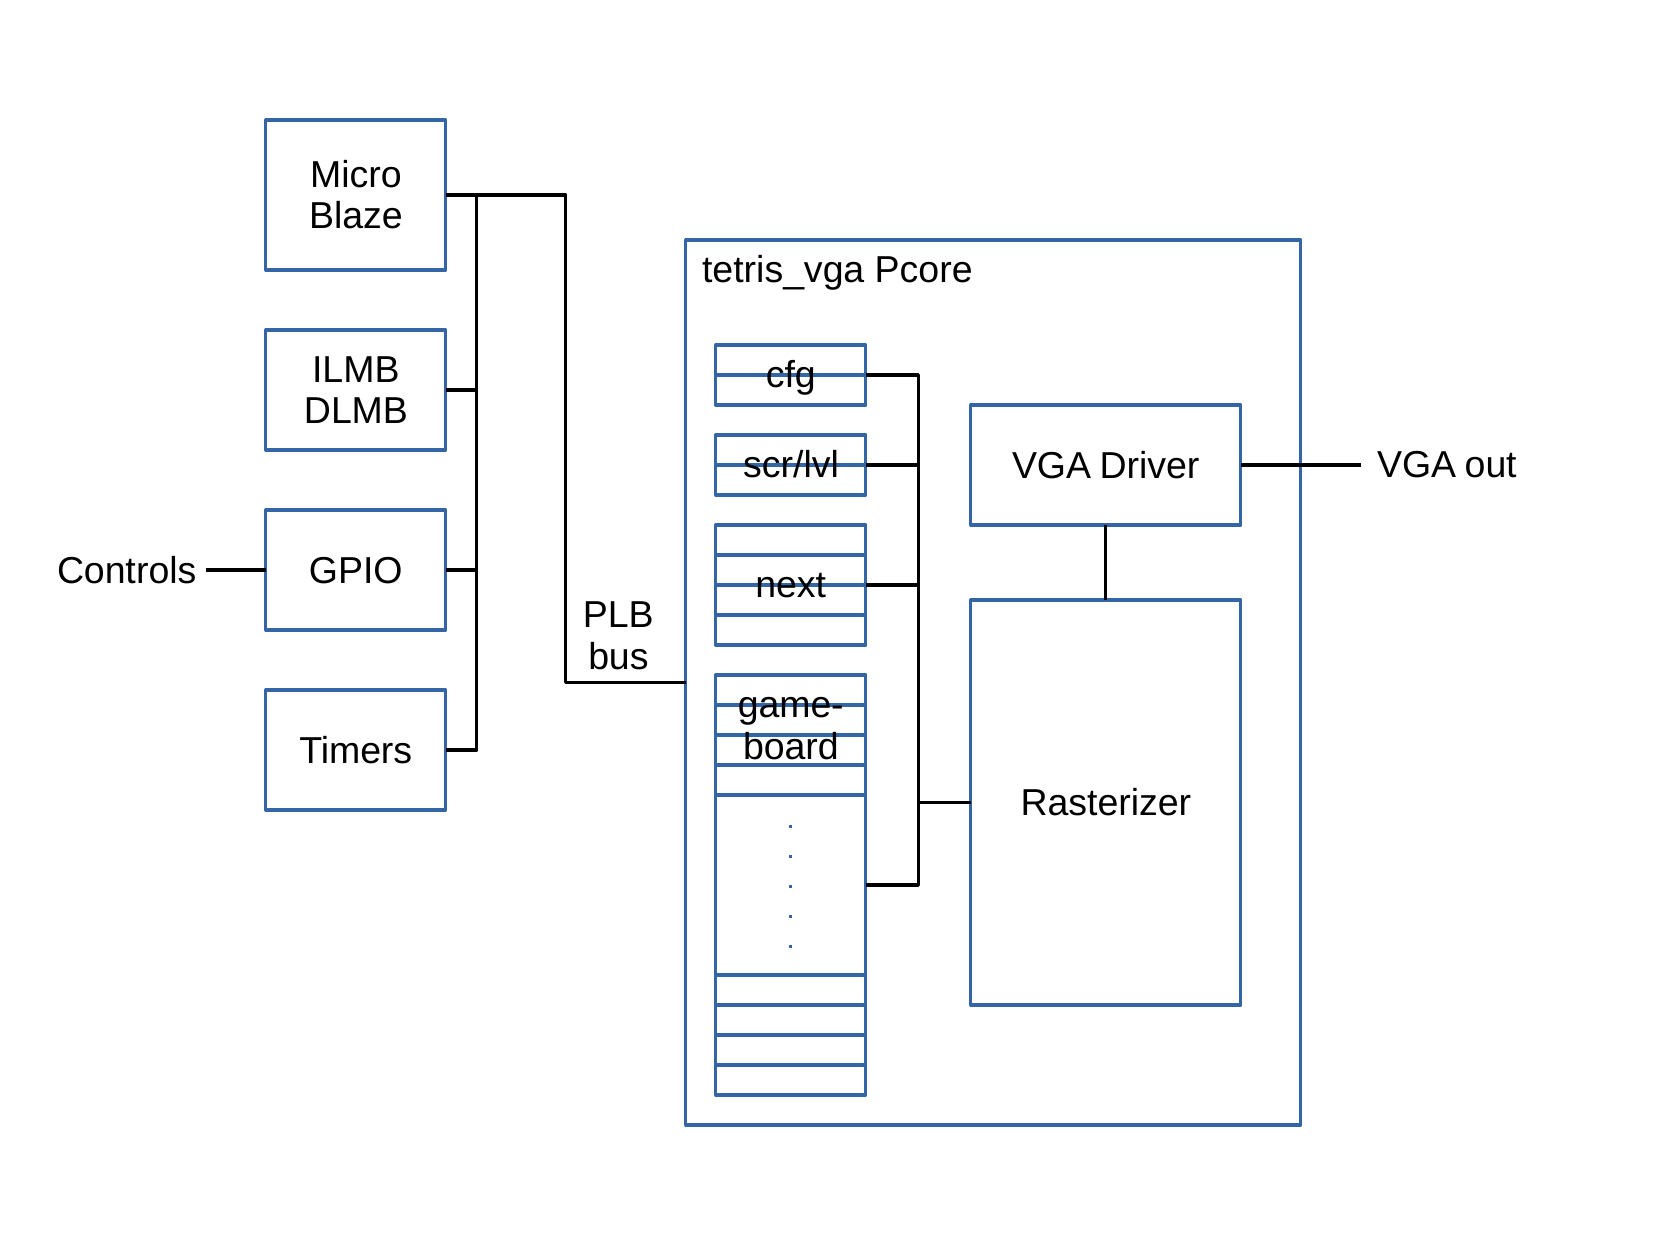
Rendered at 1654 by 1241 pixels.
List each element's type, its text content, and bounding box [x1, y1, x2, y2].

text_box cfg [715, 345, 866, 405]
text_box GPIO [265, 510, 446, 631]
text_box VGA out [1360, 435, 1534, 495]
text_box scr/lvl [715, 435, 866, 495]
text_box PLB bus [565, 585, 671, 687]
text_box Rasterizer [970, 600, 1241, 1006]
text_box VGA Driver [970, 405, 1241, 526]
text_box Controls [40, 540, 213, 601]
text_box Micro Blaze [265, 120, 446, 271]
text_box [715, 525, 866, 555]
text_box next [715, 555, 866, 615]
text_box game-board [715, 675, 866, 777]
text_box [715, 615, 866, 646]
text_box Timers [265, 690, 446, 811]
text_box tetris_vga Pcore [685, 240, 1301, 1126]
text_box [715, 777, 866, 1096]
text_box ILMB DLMB [265, 330, 446, 451]
